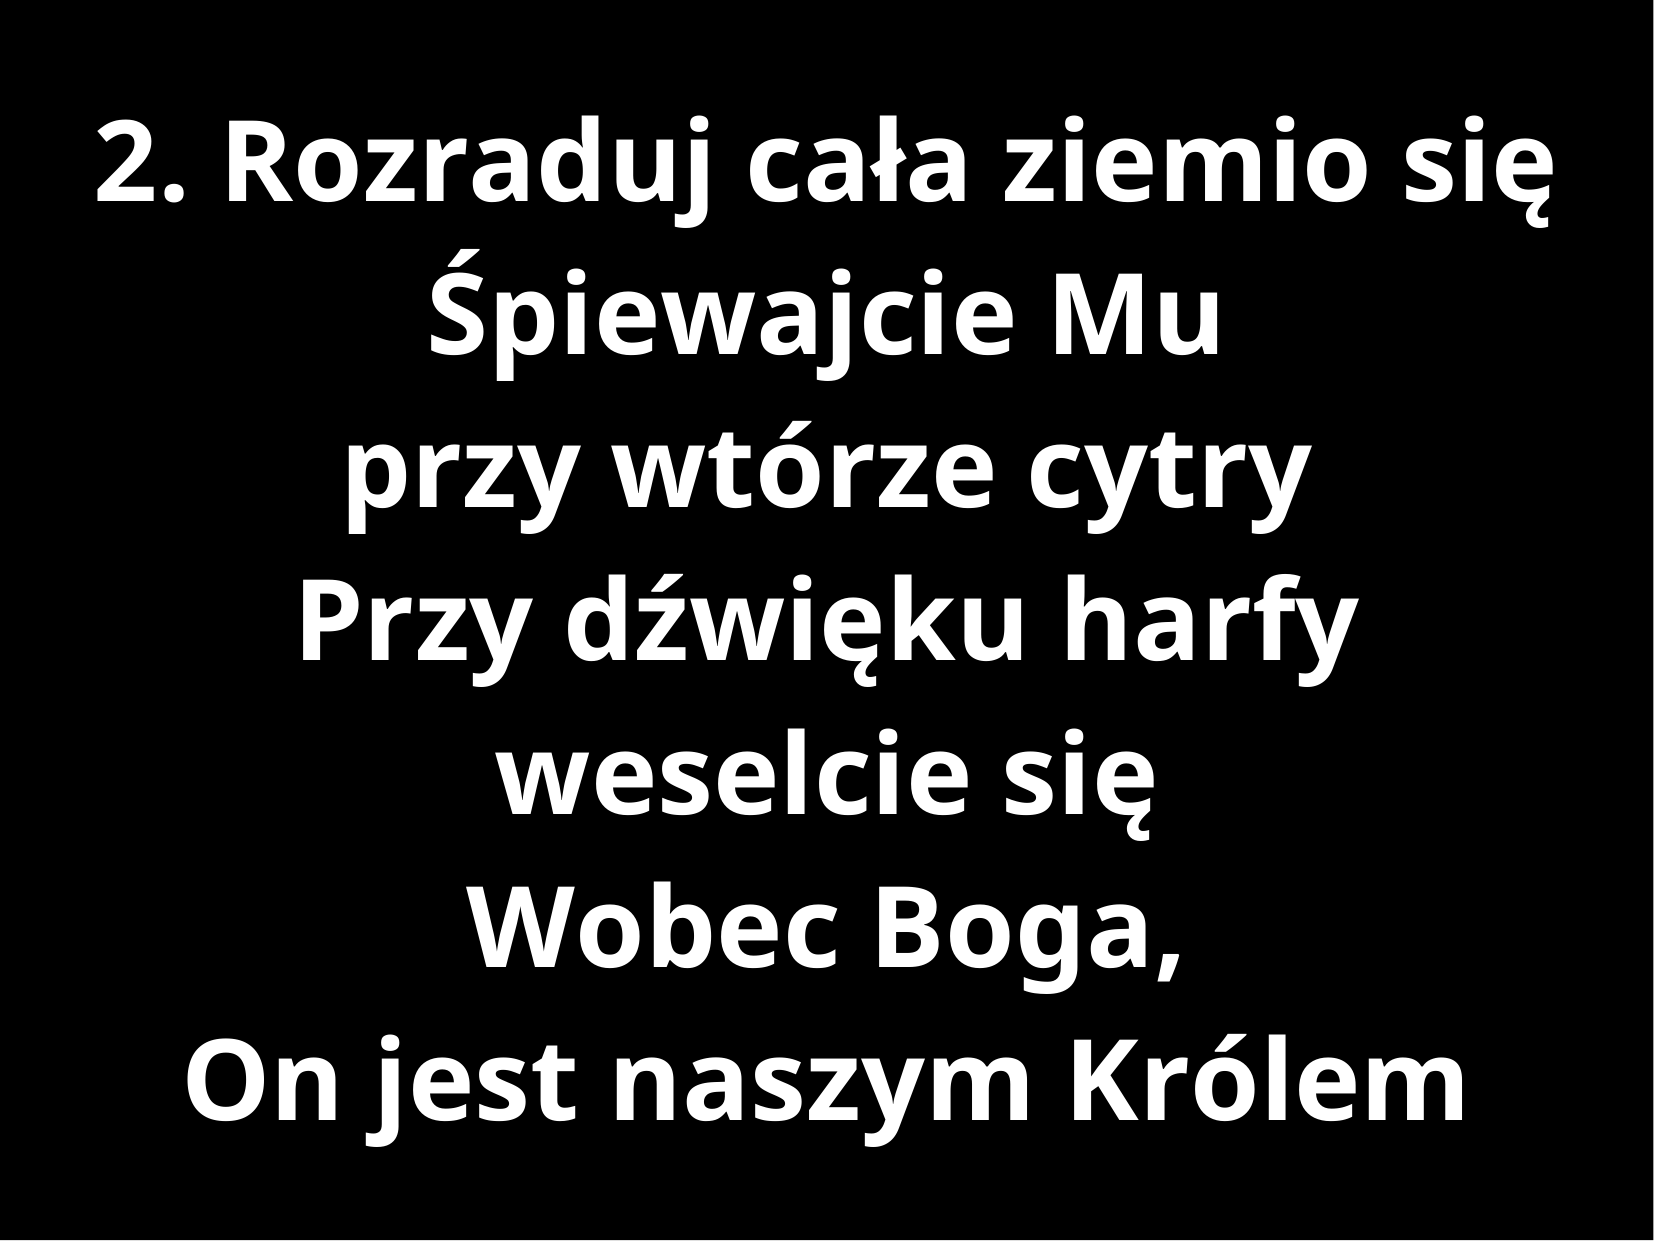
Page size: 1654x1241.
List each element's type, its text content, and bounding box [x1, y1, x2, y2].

title 2. Rozraduj cała ziemio się Śpiewajcie Mu przy wtórze cytry Przy dźwięku harfy weselcie się Wobec Boga, On jest naszym Królem [0, 0, 1654, 1241]
